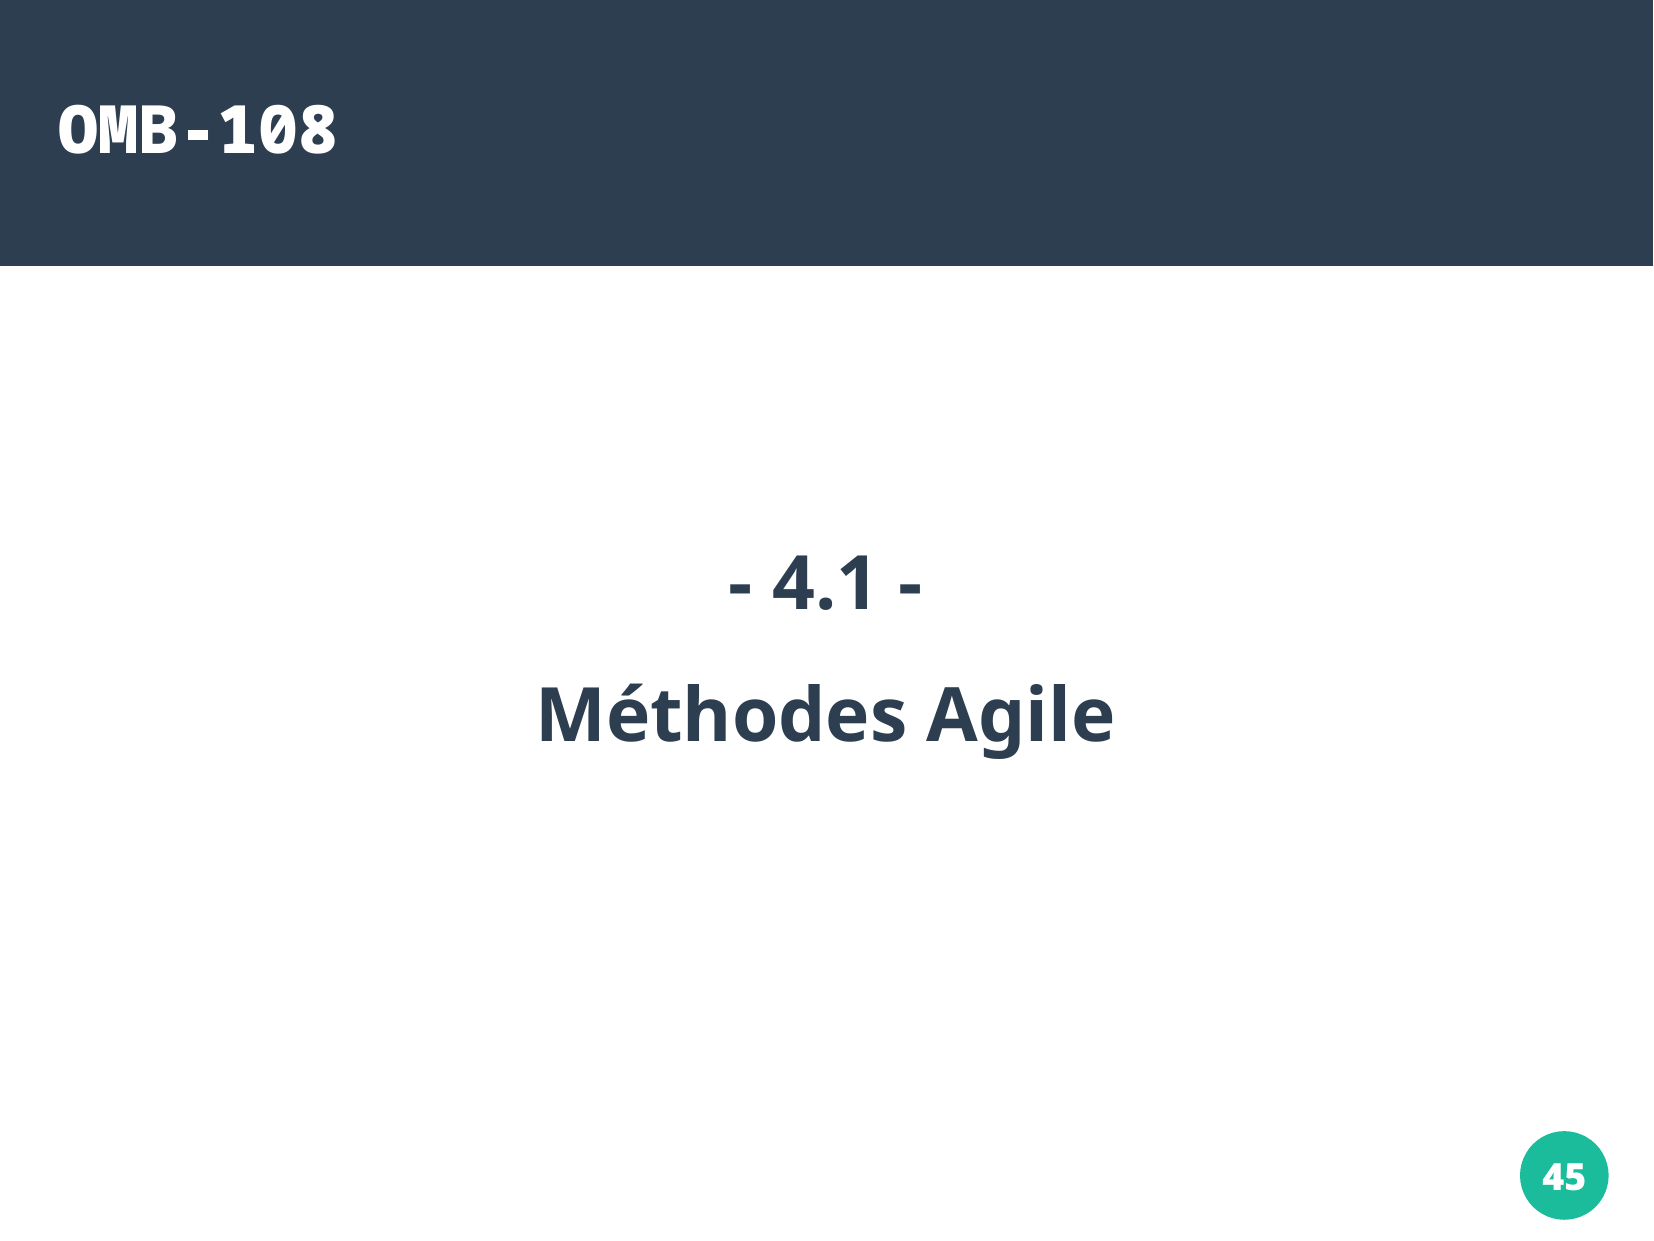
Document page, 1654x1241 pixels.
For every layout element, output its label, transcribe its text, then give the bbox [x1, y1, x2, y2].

title OMB-108 [58, 49, 1594, 207]
list - 4.1 - Méthodes Agile [0, 265, 1653, 1181]
